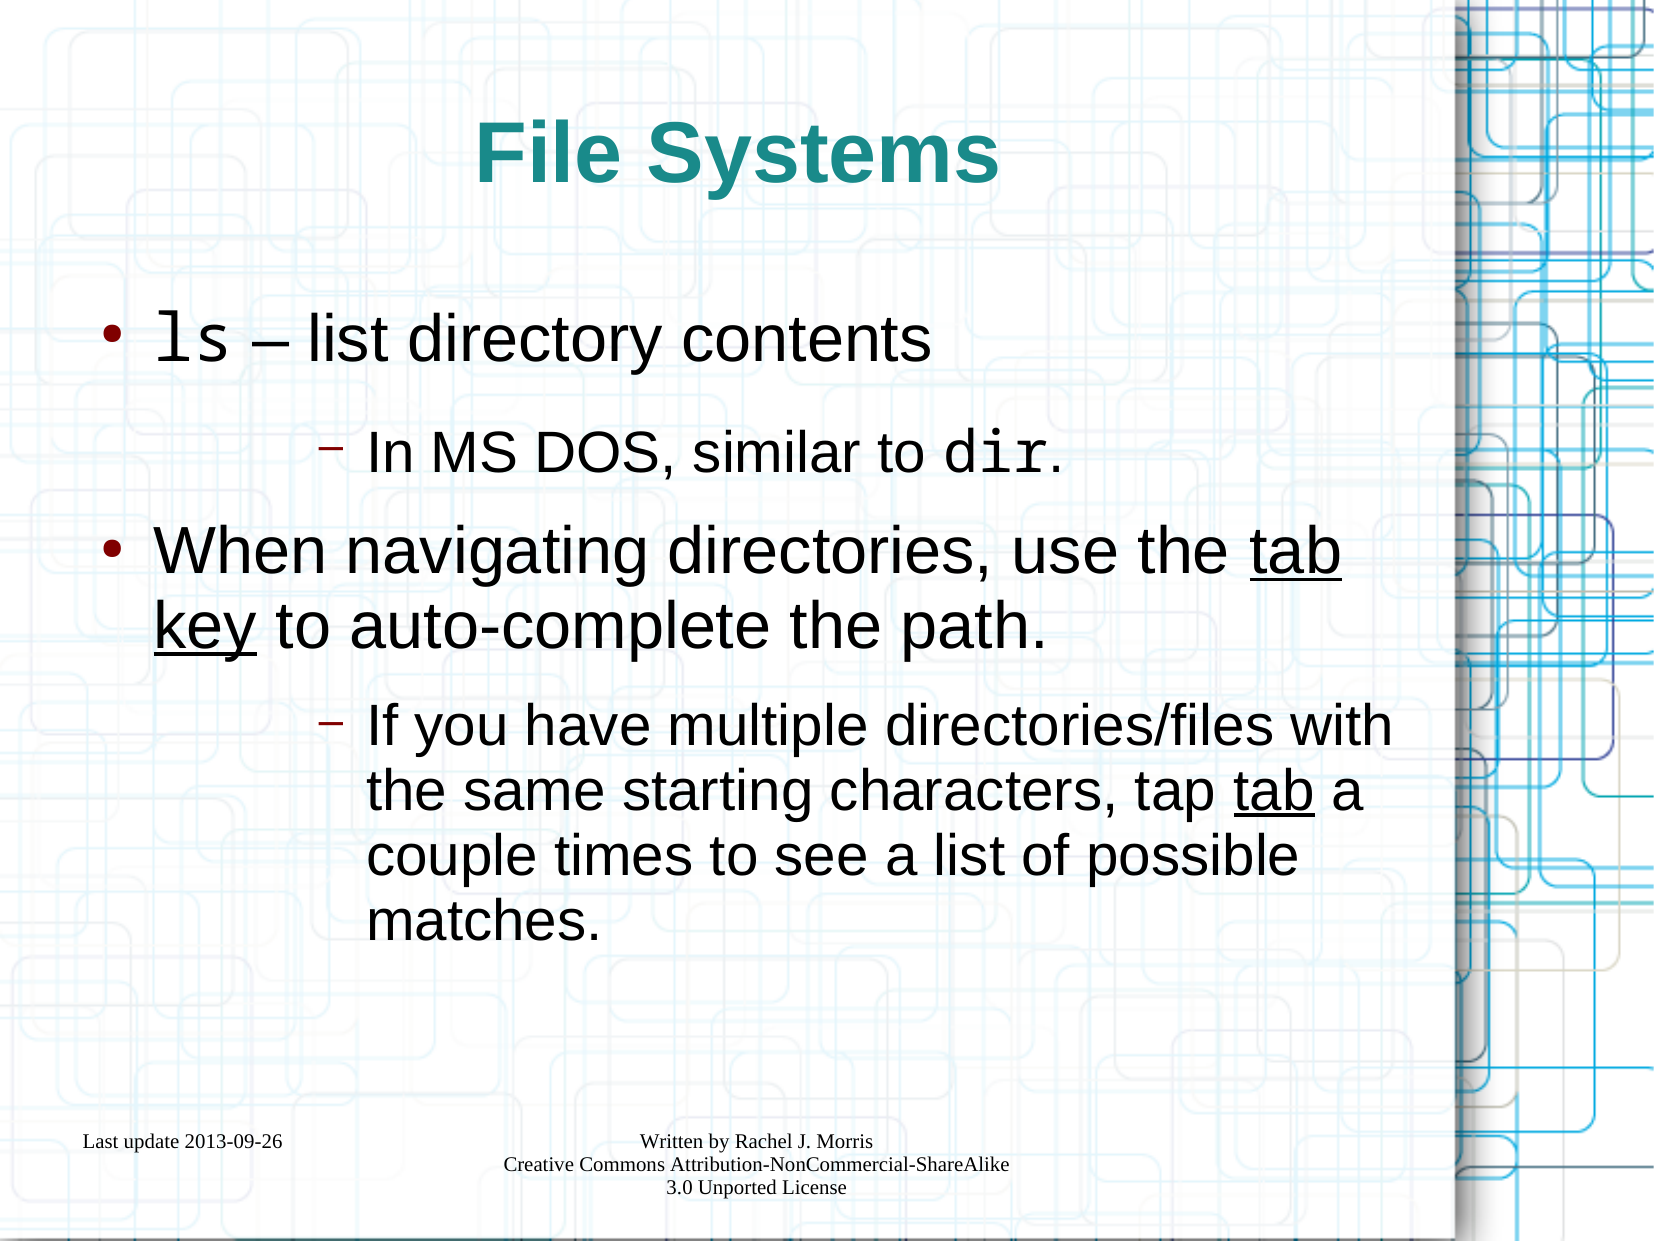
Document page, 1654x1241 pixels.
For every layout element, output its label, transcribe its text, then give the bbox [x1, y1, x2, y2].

picture [0, 0, 1654, 1241]
title File Systems [59, 49, 1418, 257]
list ls – list directory contents In MS DOS, similar to dir. When navigating directories, use the tab key to auto-complete the path. If you have multiple directories/files with the same starting characters, tap tab a couple times to see a list of possible matches. [82, 290, 1418, 1010]
